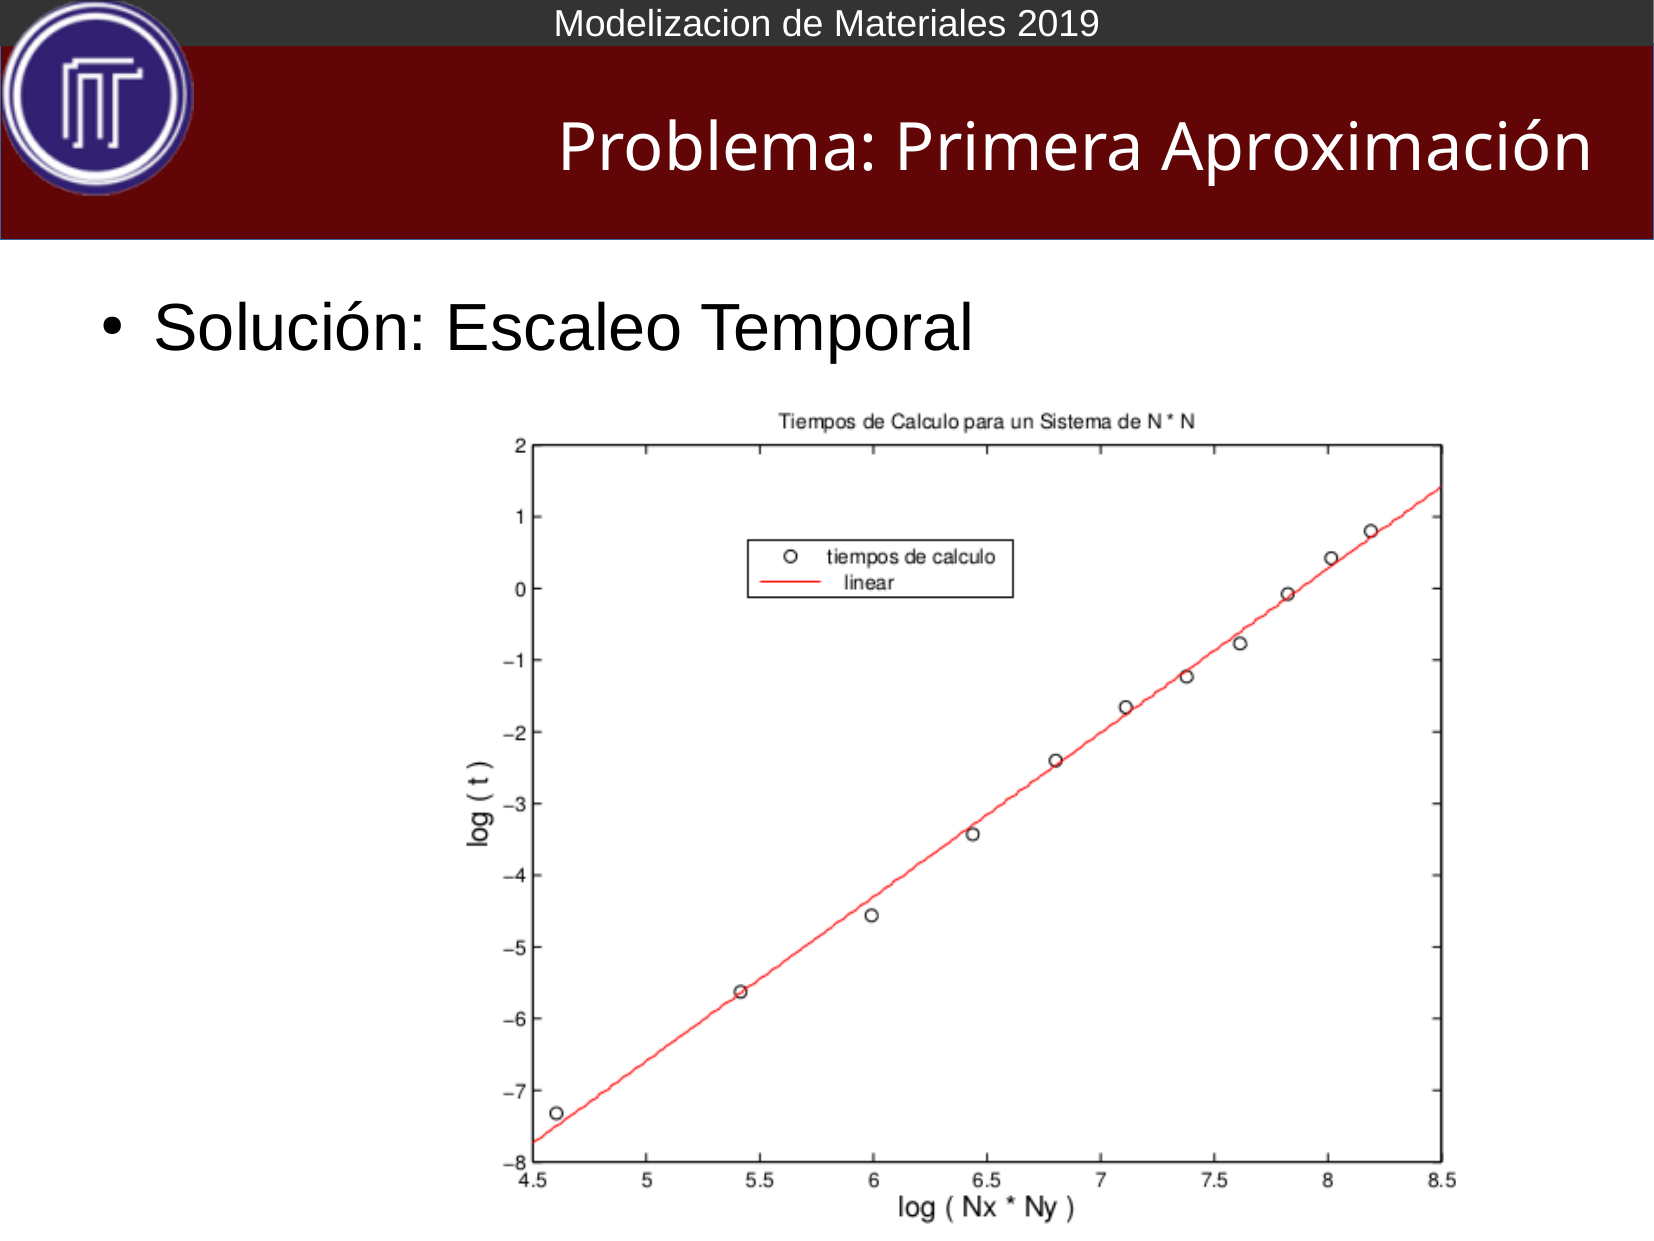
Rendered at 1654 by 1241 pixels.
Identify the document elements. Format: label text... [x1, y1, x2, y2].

picture [0, 0, 194, 196]
picture [446, 382, 1482, 1241]
title Problema: Primera Aproximación [41, 70, 1654, 218]
list Solución: Escaleo Temporal [82, 290, 1571, 383]
